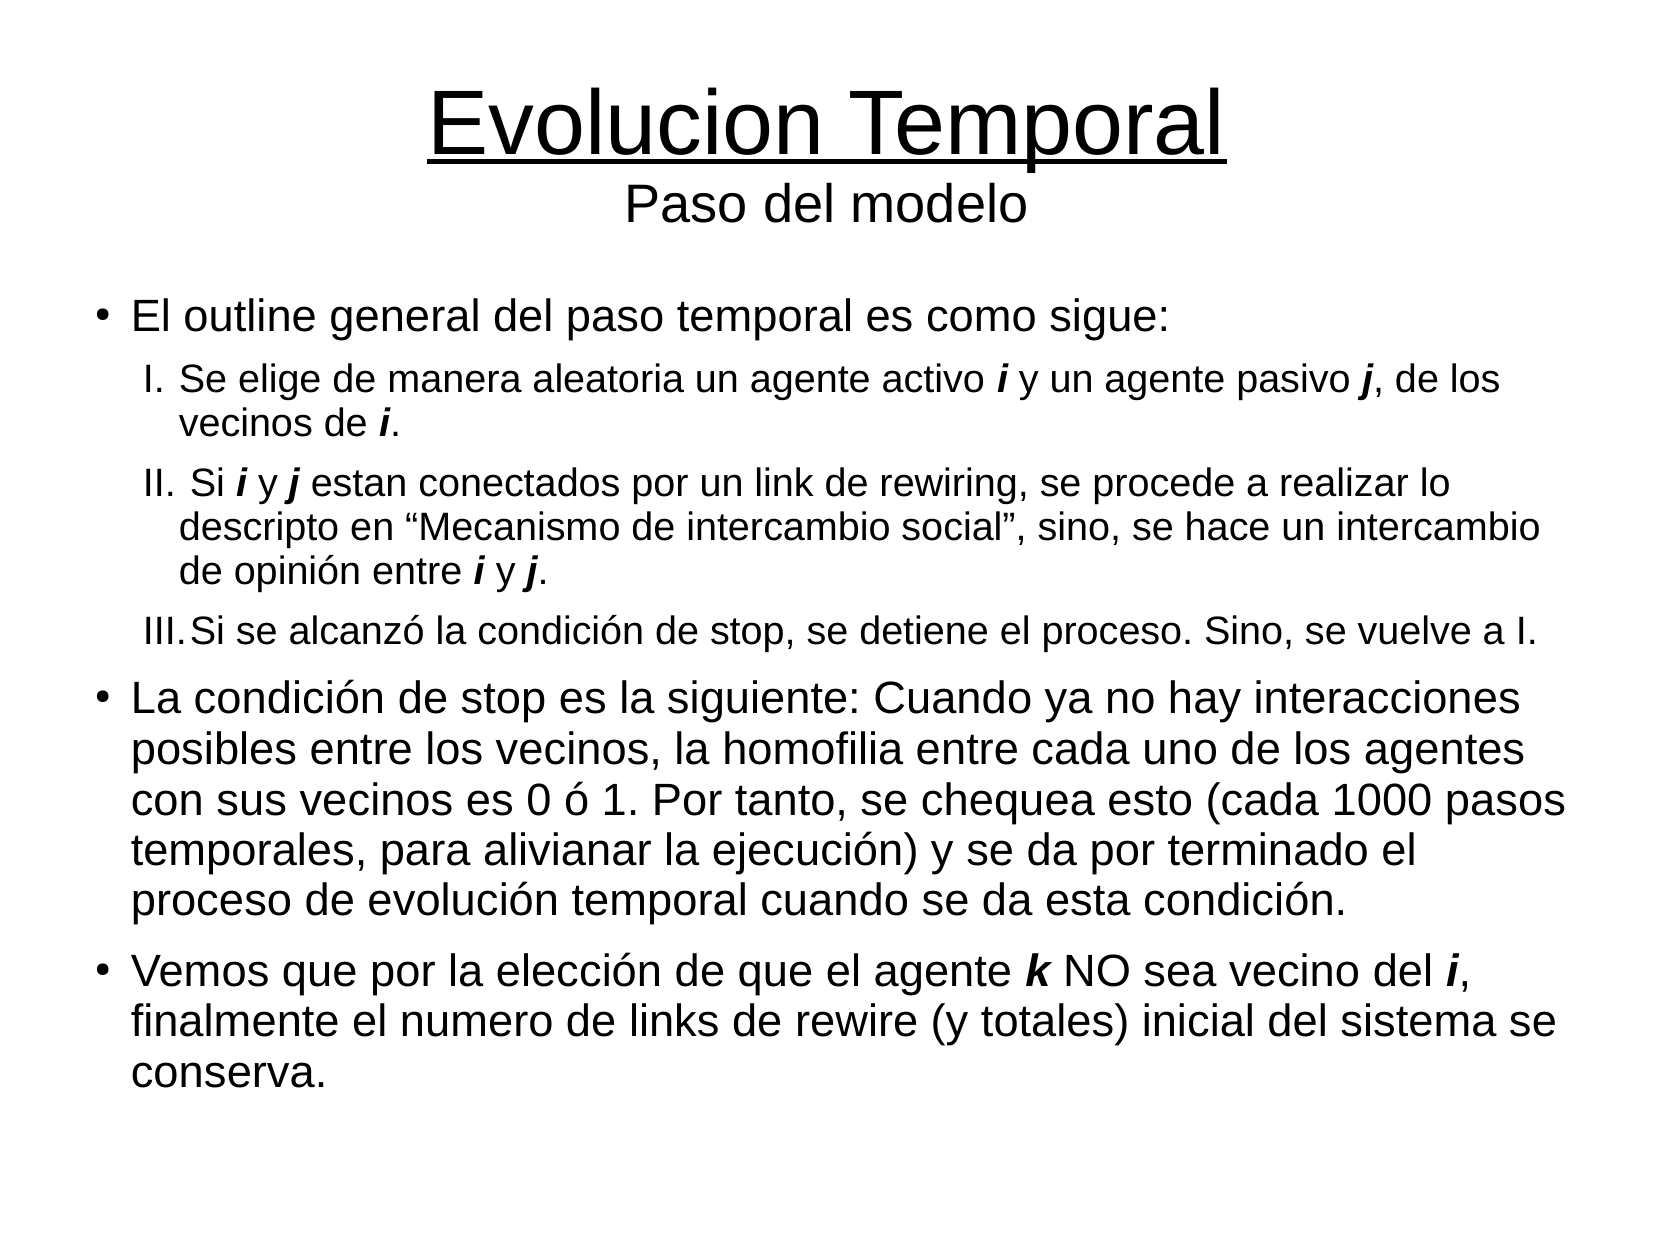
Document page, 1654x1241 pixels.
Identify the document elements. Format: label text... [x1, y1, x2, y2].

list El outline general del paso temporal es como sigue: Se elige de manera aleatoria un agente activo i y un agente pasivo j, de los vecinos de i. Si i y j estan conectados por un link de rewiring, se procede a realizar lo descripto en “Mecanismo de intercambio social”, sino, se hace un intercambio de opinión entre i y j. Si se alcanzó la condición de stop, se detiene el proceso. Sino, se vuelve a I. La condición de stop es la siguiente: Cuando ya no hay interacciones posibles entre los vecinos, la homofilia entre cada uno de los agentes con sus vecinos es 0 ó 1. Por tanto, se chequea esto (cada 1000 pasos temporales, para alivianar la ejecución) y se da por terminado el proceso de evolución temporal cuando se da esta condición. Vemos que por la elección de que el agente k NO sea vecino del i, finalmente el numero de links de rewire (y totales) inicial del sistema se conserva. [82, 290, 1571, 1126]
title Evolucion Temporal Paso del modelo [82, 49, 1571, 257]
